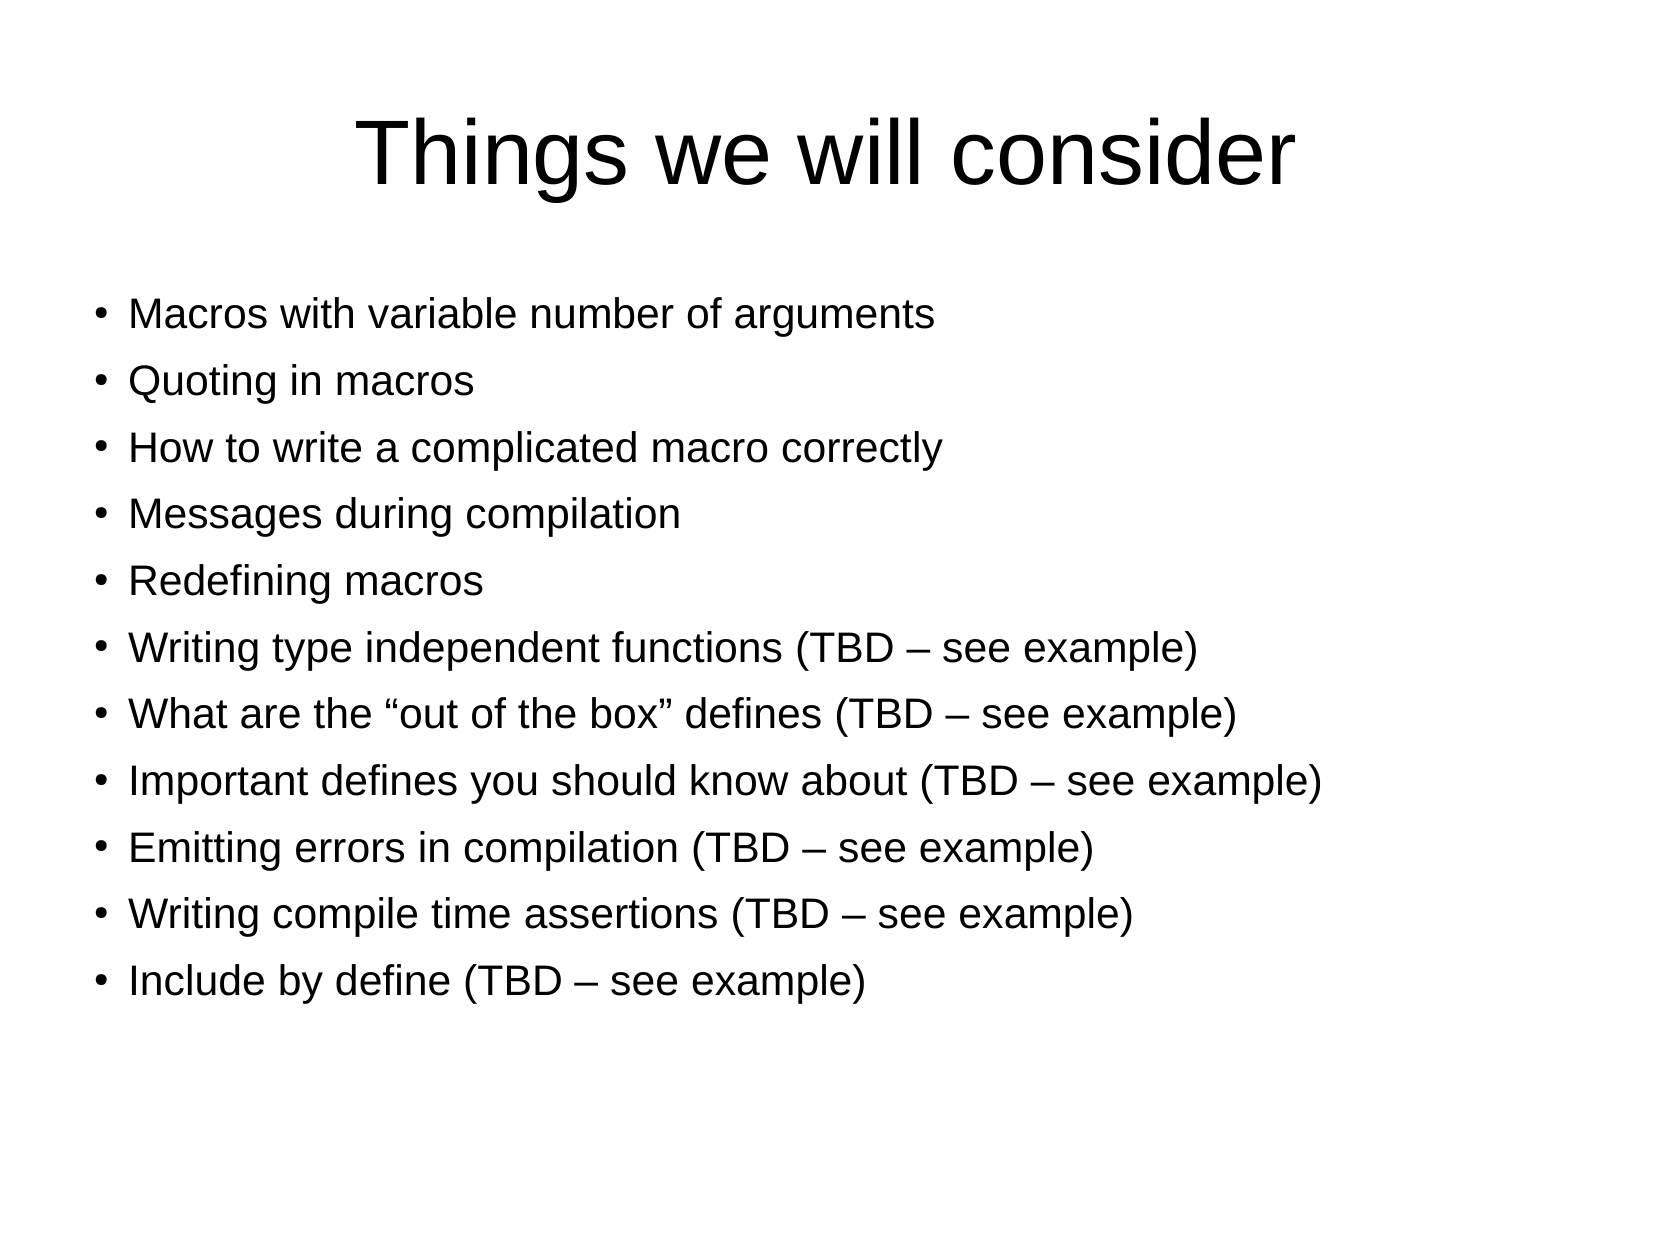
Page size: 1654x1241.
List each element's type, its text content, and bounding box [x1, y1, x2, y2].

title Things we will consider [82, 49, 1571, 257]
list Macros with variable number of arguments Quoting in macros How to write a complicated macro correctly Messages during compilation Redefining macros Writing type independent functions (TBD – see example) What are the “out of the box” defines (TBD – see example) Important defines you should know about (TBD – see example) Emitting errors in compilation (TBD – see example) Writing compile time assertions (TBD – see example) Include by define (TBD – see example) [82, 290, 1571, 1010]
